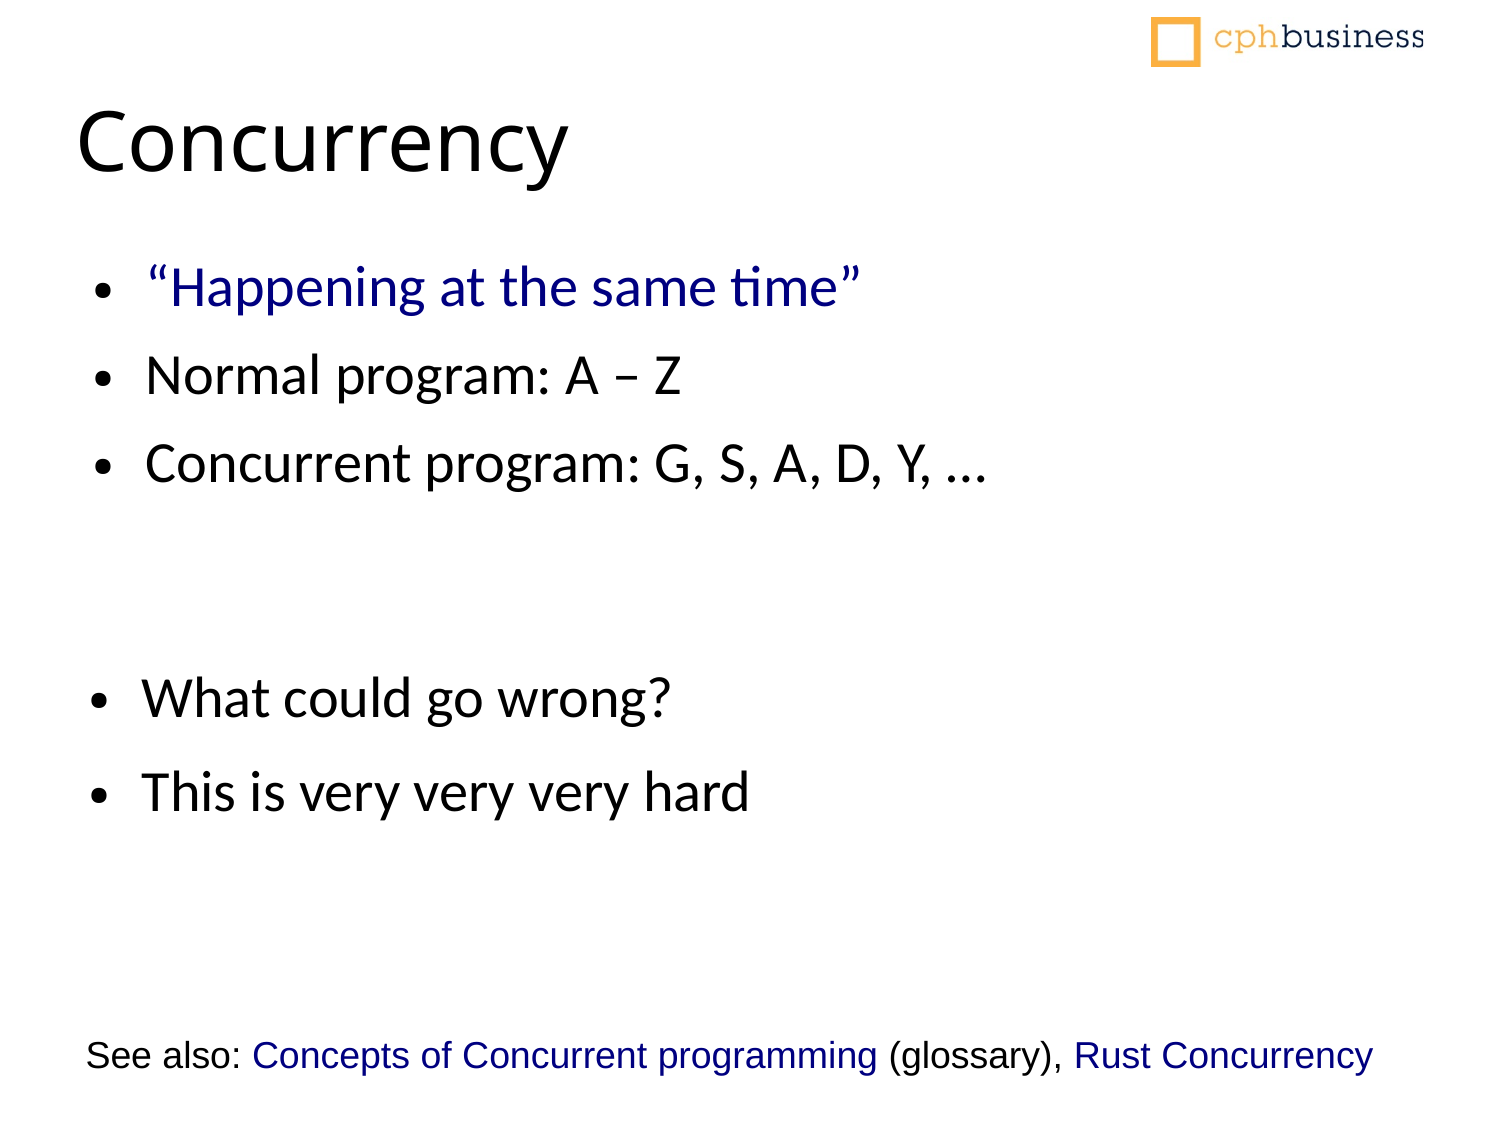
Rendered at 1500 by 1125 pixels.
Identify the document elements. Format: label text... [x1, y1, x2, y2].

list What could go wrong? [70, 673, 1421, 765]
text_box See also: Concepts of Concurrent programming (glossary), Rust Concurrency [70, 1027, 1418, 1099]
picture [1151, 17, 1424, 44]
list “Happening at the same time” Normal program: A – Z Concurrent program: G, S, A, D, Y, … [75, 263, 1425, 626]
text_box This is very very very hard [70, 767, 949, 851]
title Concurrency [75, 44, 1425, 233]
